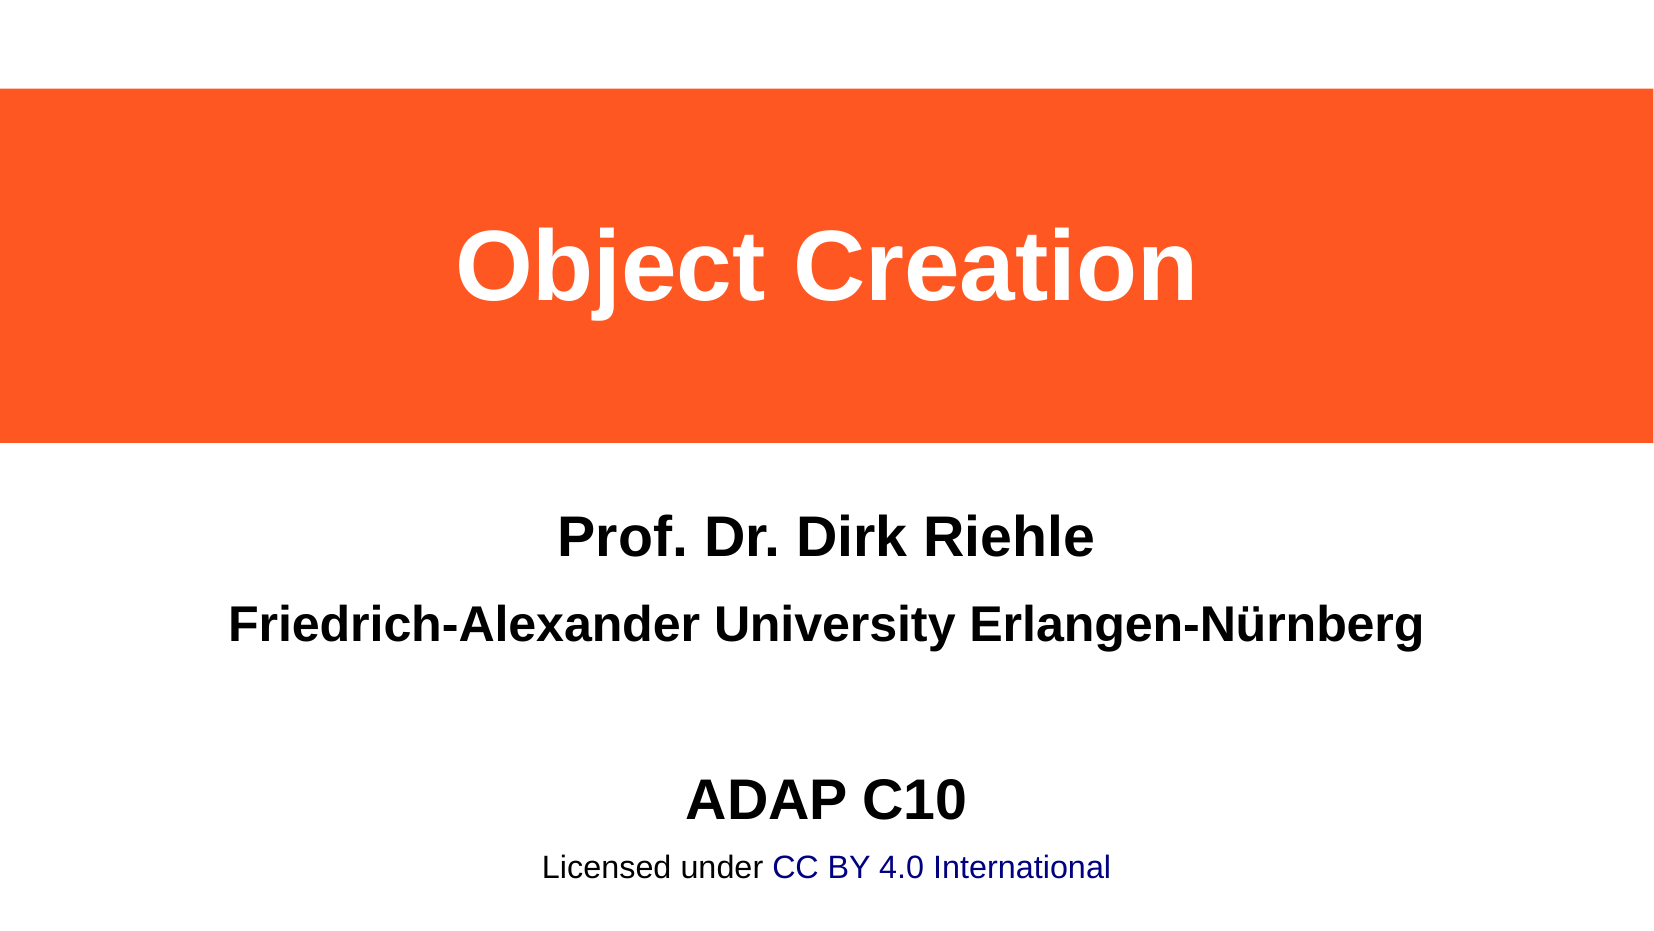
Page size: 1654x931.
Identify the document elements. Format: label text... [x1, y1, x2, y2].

title Object Creation [0, 88, 1654, 443]
subtitle Prof. Dr. Dirk Riehle Friedrich-Alexander University Erlangen-Nürnberg ADAP C10 Licensed under CC BY 4.0 International [29, 472, 1625, 886]
